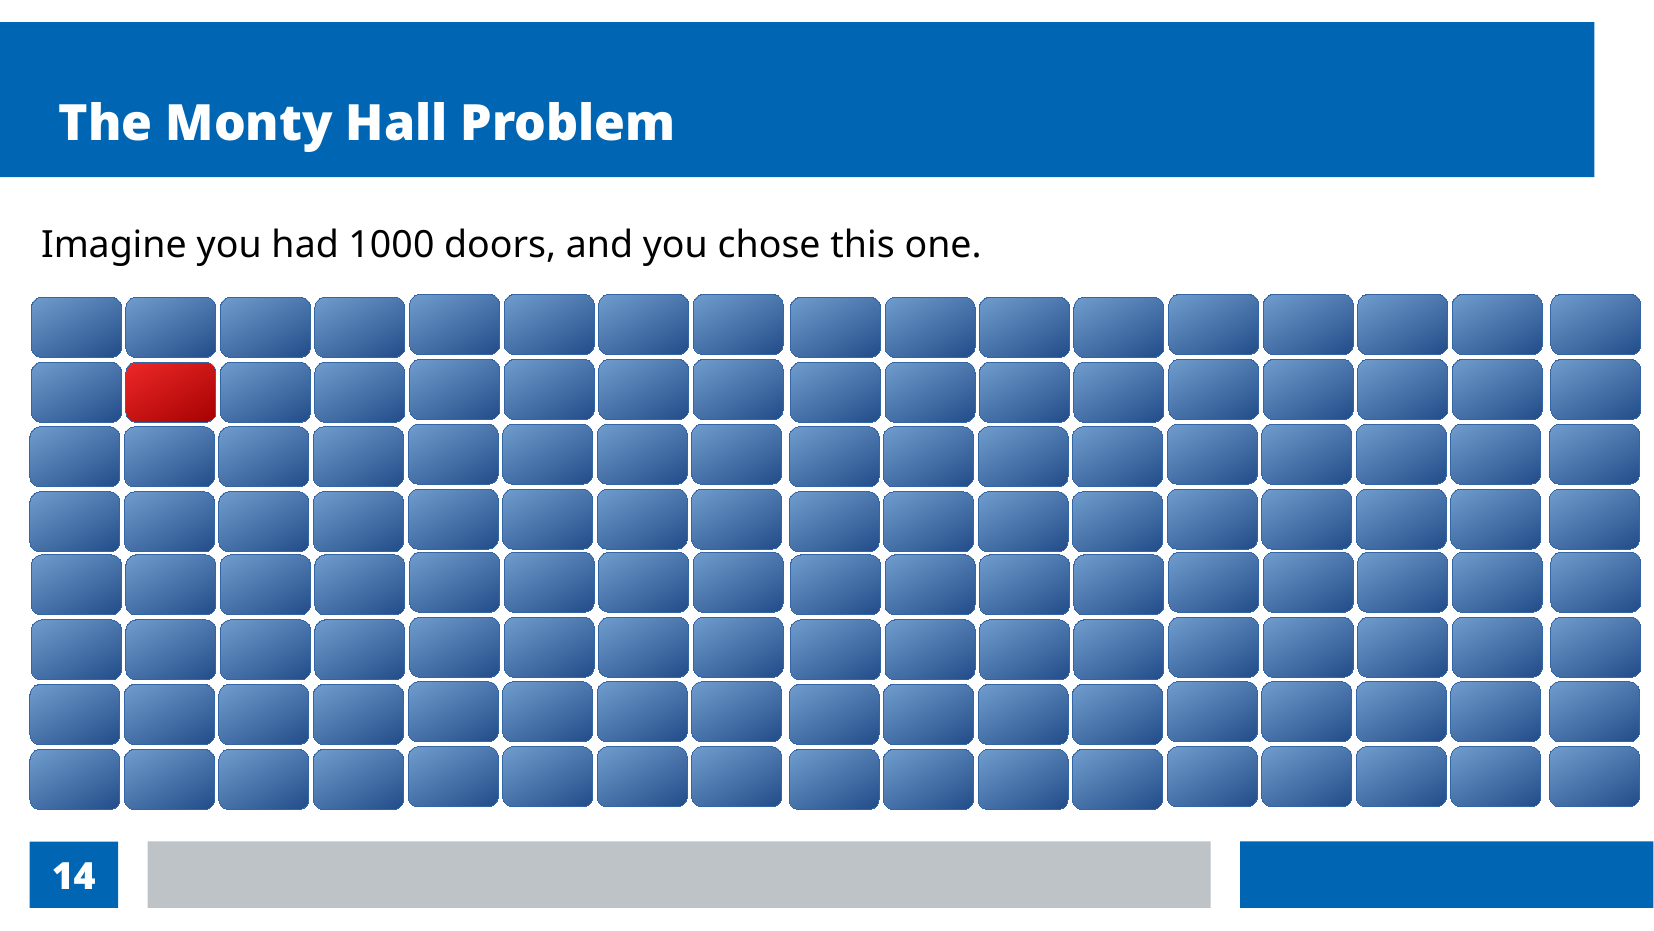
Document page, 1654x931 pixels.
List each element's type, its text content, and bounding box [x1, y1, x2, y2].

text_box [978, 426, 1069, 487]
text_box [502, 681, 593, 742]
text_box [979, 619, 1070, 680]
text_box [691, 489, 782, 550]
text_box [1261, 681, 1352, 742]
text_box [409, 294, 500, 355]
text_box [1452, 294, 1543, 355]
text_box [1450, 424, 1541, 485]
text_box [1073, 554, 1164, 615]
text_box [1356, 746, 1447, 807]
text_box [124, 684, 215, 745]
text_box [979, 554, 1070, 615]
text_box [1452, 552, 1543, 613]
text_box [408, 424, 499, 485]
text_box [1073, 619, 1164, 680]
text_box [1550, 359, 1641, 420]
text_box [979, 362, 1070, 423]
text_box [314, 619, 405, 680]
text_box [1450, 681, 1541, 742]
text_box [885, 619, 976, 680]
text_box [693, 617, 784, 678]
text_box [502, 746, 593, 807]
text_box [220, 297, 311, 358]
text_box [883, 749, 974, 810]
text_box [1549, 681, 1640, 742]
text_box [409, 617, 500, 678]
text_box [218, 491, 309, 552]
text_box [1549, 746, 1640, 807]
text_box [220, 362, 311, 423]
text_box [409, 552, 500, 613]
text_box [31, 554, 122, 615]
text_box [29, 426, 120, 487]
text_box [978, 749, 1069, 810]
text_box [1550, 294, 1641, 355]
text_box [1550, 552, 1641, 613]
text_box [1263, 359, 1354, 420]
text_box [1550, 617, 1641, 678]
text_box [790, 297, 881, 358]
text_box [789, 426, 880, 487]
text_box [504, 617, 595, 678]
text_box [1357, 294, 1448, 355]
text_box [1072, 491, 1163, 552]
text_box [1073, 297, 1164, 358]
text_box [1167, 424, 1258, 485]
text_box [1073, 362, 1164, 423]
text_box [31, 297, 122, 358]
text_box [408, 746, 499, 807]
text_box [1167, 489, 1258, 550]
text_box [313, 749, 404, 810]
text_box [504, 552, 595, 613]
text_box [885, 362, 976, 423]
text_box [1168, 552, 1259, 613]
text_box [1167, 746, 1258, 807]
text_box [218, 749, 309, 810]
text_box [124, 491, 215, 552]
text_box [125, 619, 216, 680]
text_box [597, 489, 688, 550]
text_box [693, 359, 784, 420]
text_box [1072, 426, 1163, 487]
text_box [1356, 489, 1447, 550]
text_box [1357, 617, 1448, 678]
text_box [885, 297, 976, 358]
text_box [504, 359, 595, 420]
text_box [1261, 424, 1352, 485]
text_box [691, 424, 782, 485]
text_box [313, 491, 404, 552]
text_box [1168, 294, 1259, 355]
text_box [691, 746, 782, 807]
text_box [597, 424, 688, 485]
text_box [1356, 681, 1447, 742]
text_box [124, 426, 215, 487]
text_box [1167, 681, 1258, 742]
text_box [313, 426, 404, 487]
text_box [1357, 552, 1448, 613]
text_box [883, 491, 974, 552]
text_box [789, 491, 880, 552]
text_box [790, 619, 881, 680]
text_box [29, 684, 120, 745]
text_box [693, 294, 784, 355]
text_box [883, 426, 974, 487]
text_box [218, 426, 309, 487]
text_box [598, 552, 689, 613]
text_box [31, 619, 122, 680]
text_box [314, 362, 405, 423]
text_box [598, 359, 689, 420]
text_box [1261, 489, 1352, 550]
text_box [1168, 359, 1259, 420]
text_box [502, 489, 593, 550]
text_box [1549, 489, 1640, 550]
text_box [978, 684, 1069, 745]
text_box [1263, 294, 1354, 355]
text_box [31, 362, 122, 423]
title The Monty Hall Problem [59, 44, 1595, 156]
text_box [125, 297, 216, 358]
text_box [1452, 617, 1543, 678]
text_box [1450, 489, 1541, 550]
text_box [1072, 749, 1163, 810]
text_box [691, 681, 782, 742]
text_box [1072, 684, 1163, 745]
text_box [598, 617, 689, 678]
text_box [29, 749, 120, 810]
text_box [125, 554, 216, 615]
text_box [220, 619, 311, 680]
text_box [313, 684, 404, 745]
text_box [504, 294, 595, 355]
text_box [789, 749, 880, 810]
text_box [220, 554, 311, 615]
text_box [218, 684, 309, 745]
text_box [979, 297, 1070, 358]
text_box [1168, 617, 1259, 678]
text_box [598, 294, 689, 355]
text_box [124, 749, 215, 810]
text_box [314, 297, 405, 358]
text_box [409, 359, 500, 420]
text_box [314, 554, 405, 615]
text_box Imagine you had 1000 doors, and you chose this one. [26, 210, 1067, 269]
text_box [1263, 552, 1354, 613]
text_box [597, 746, 688, 807]
text_box [1450, 746, 1541, 807]
text_box [1549, 424, 1640, 485]
text_box [883, 684, 974, 745]
text_box [125, 362, 216, 423]
text_box [978, 491, 1069, 552]
text_box [408, 489, 499, 550]
text_box [408, 681, 499, 742]
text_box [1452, 359, 1543, 420]
text_box [885, 554, 976, 615]
text_box [29, 491, 120, 552]
text_box [789, 684, 880, 745]
text_box [693, 552, 784, 613]
text_box [790, 362, 881, 423]
text_box [1263, 617, 1354, 678]
text_box [1357, 359, 1448, 420]
text_box [597, 681, 688, 742]
text_box [1261, 746, 1352, 807]
text_box [502, 424, 593, 485]
text_box [1356, 424, 1447, 485]
text_box [790, 554, 881, 615]
